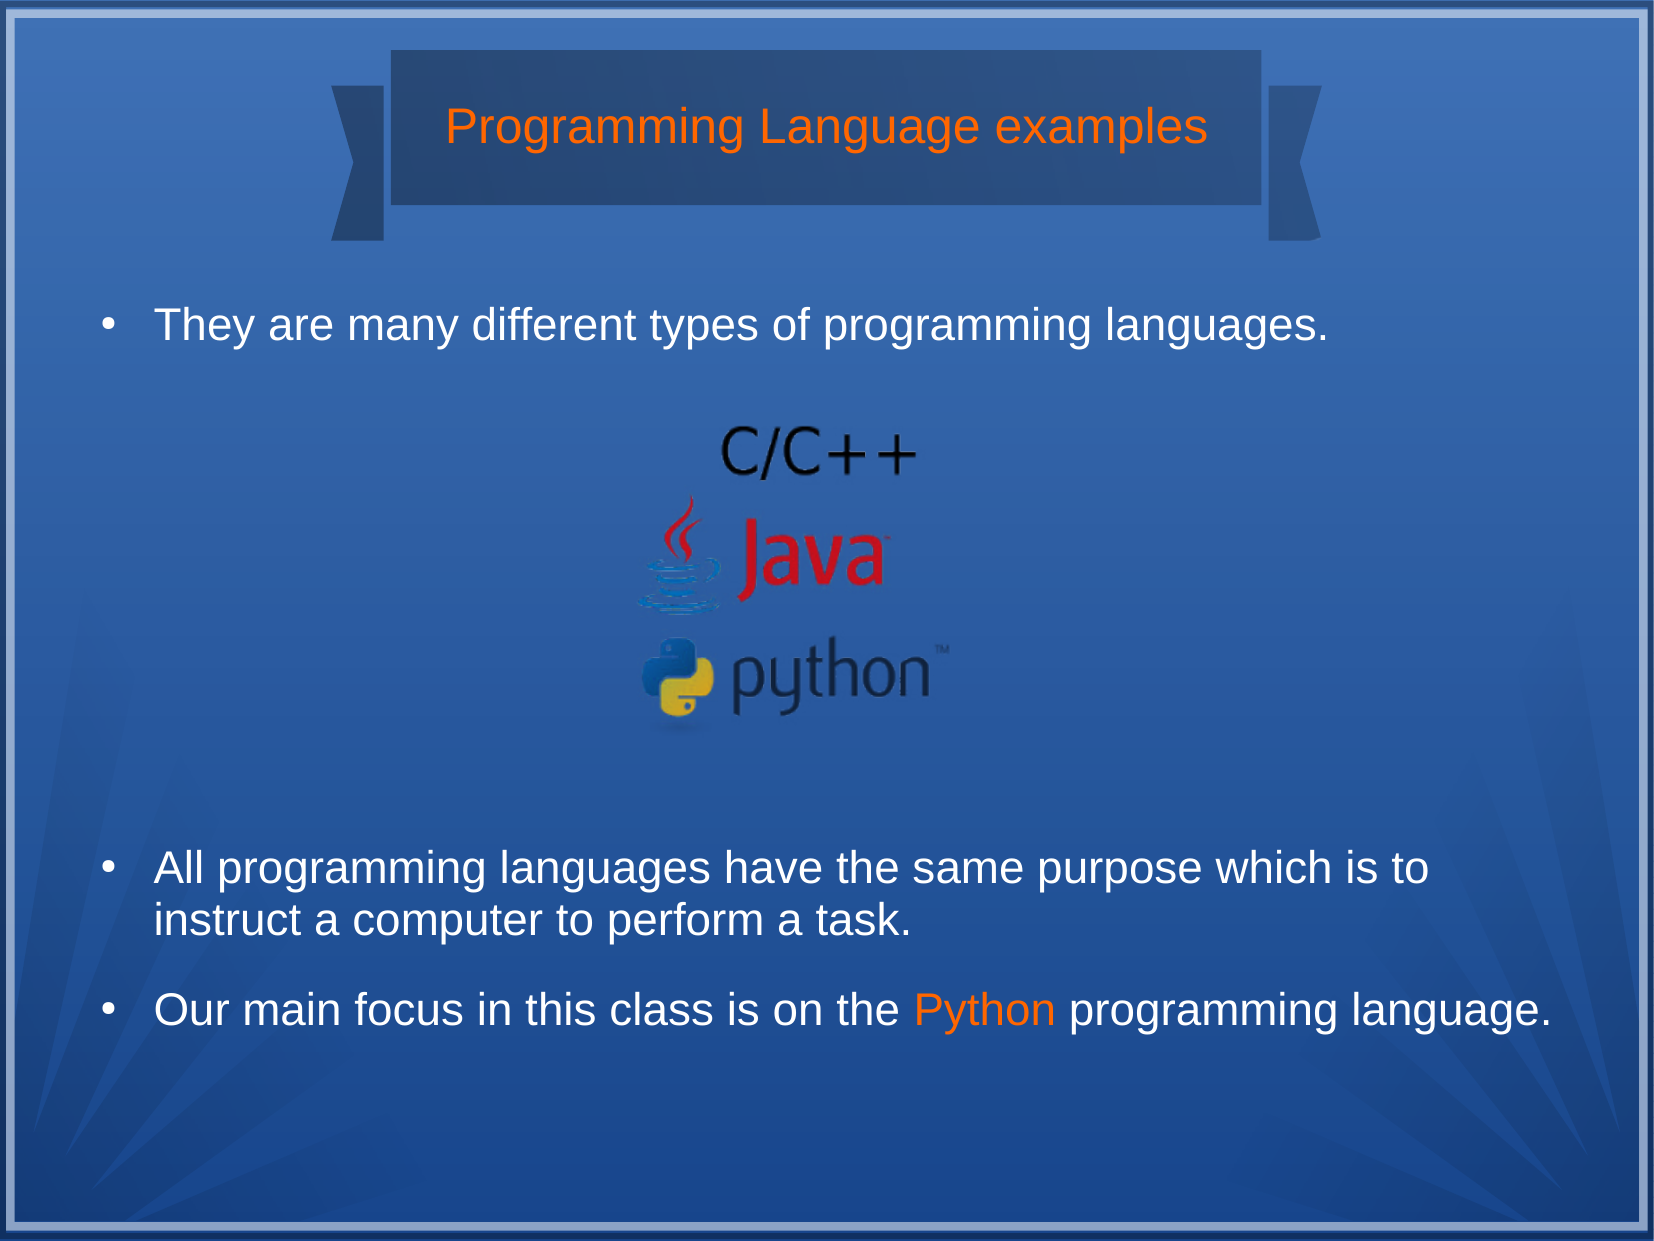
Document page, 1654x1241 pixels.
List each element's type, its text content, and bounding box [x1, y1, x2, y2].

picture [615, 389, 961, 751]
list They are many different types of programming languages. All programming languages have the same purpose which is to instruct a computer to perform a task. Our main focus in this class is on the Python programming language. [82, 299, 1571, 1241]
title Programming Language examples [389, 47, 1264, 205]
